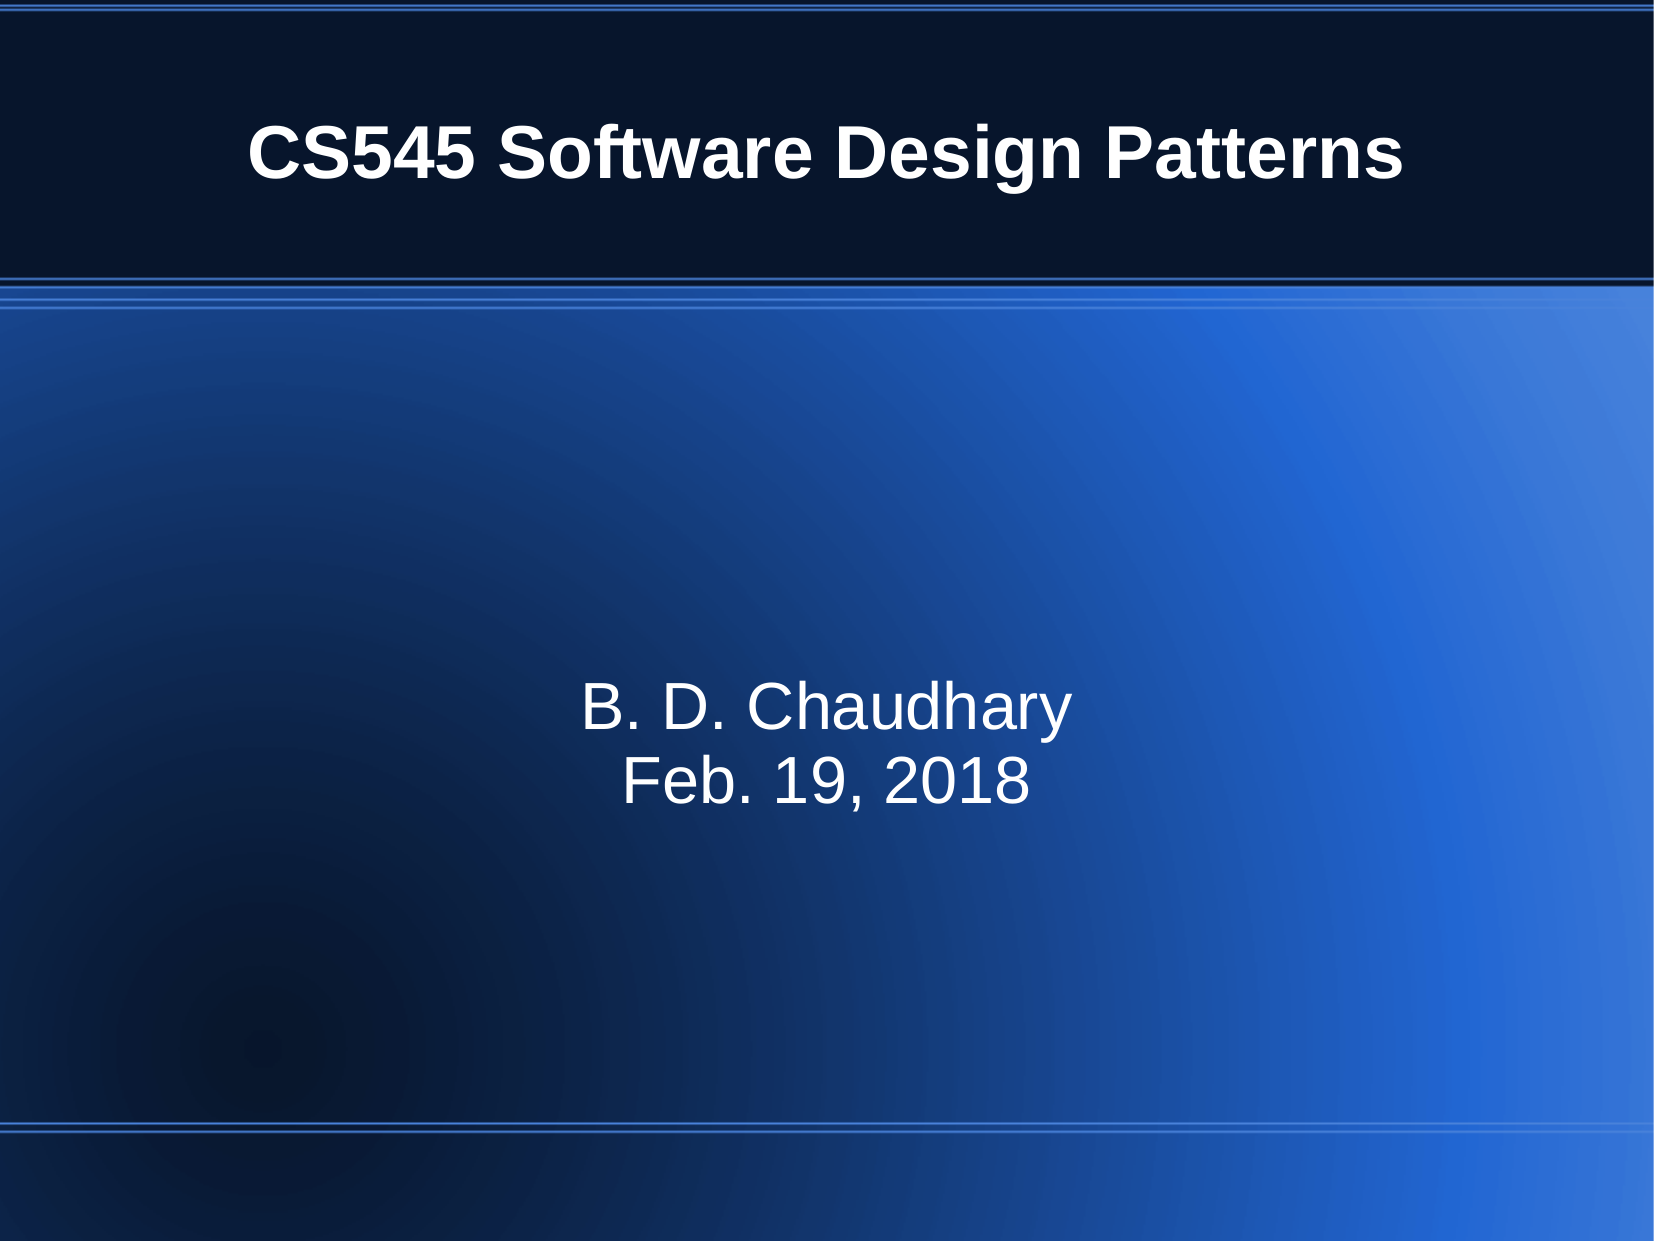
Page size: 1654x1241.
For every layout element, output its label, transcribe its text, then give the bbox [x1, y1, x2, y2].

subtitle B. D. Chaudhary Feb. 19, 2018 [82, 355, 1571, 1058]
title CS545 Software Design Patterns [82, 49, 1571, 257]
picture [0, 0, 1654, 1241]
